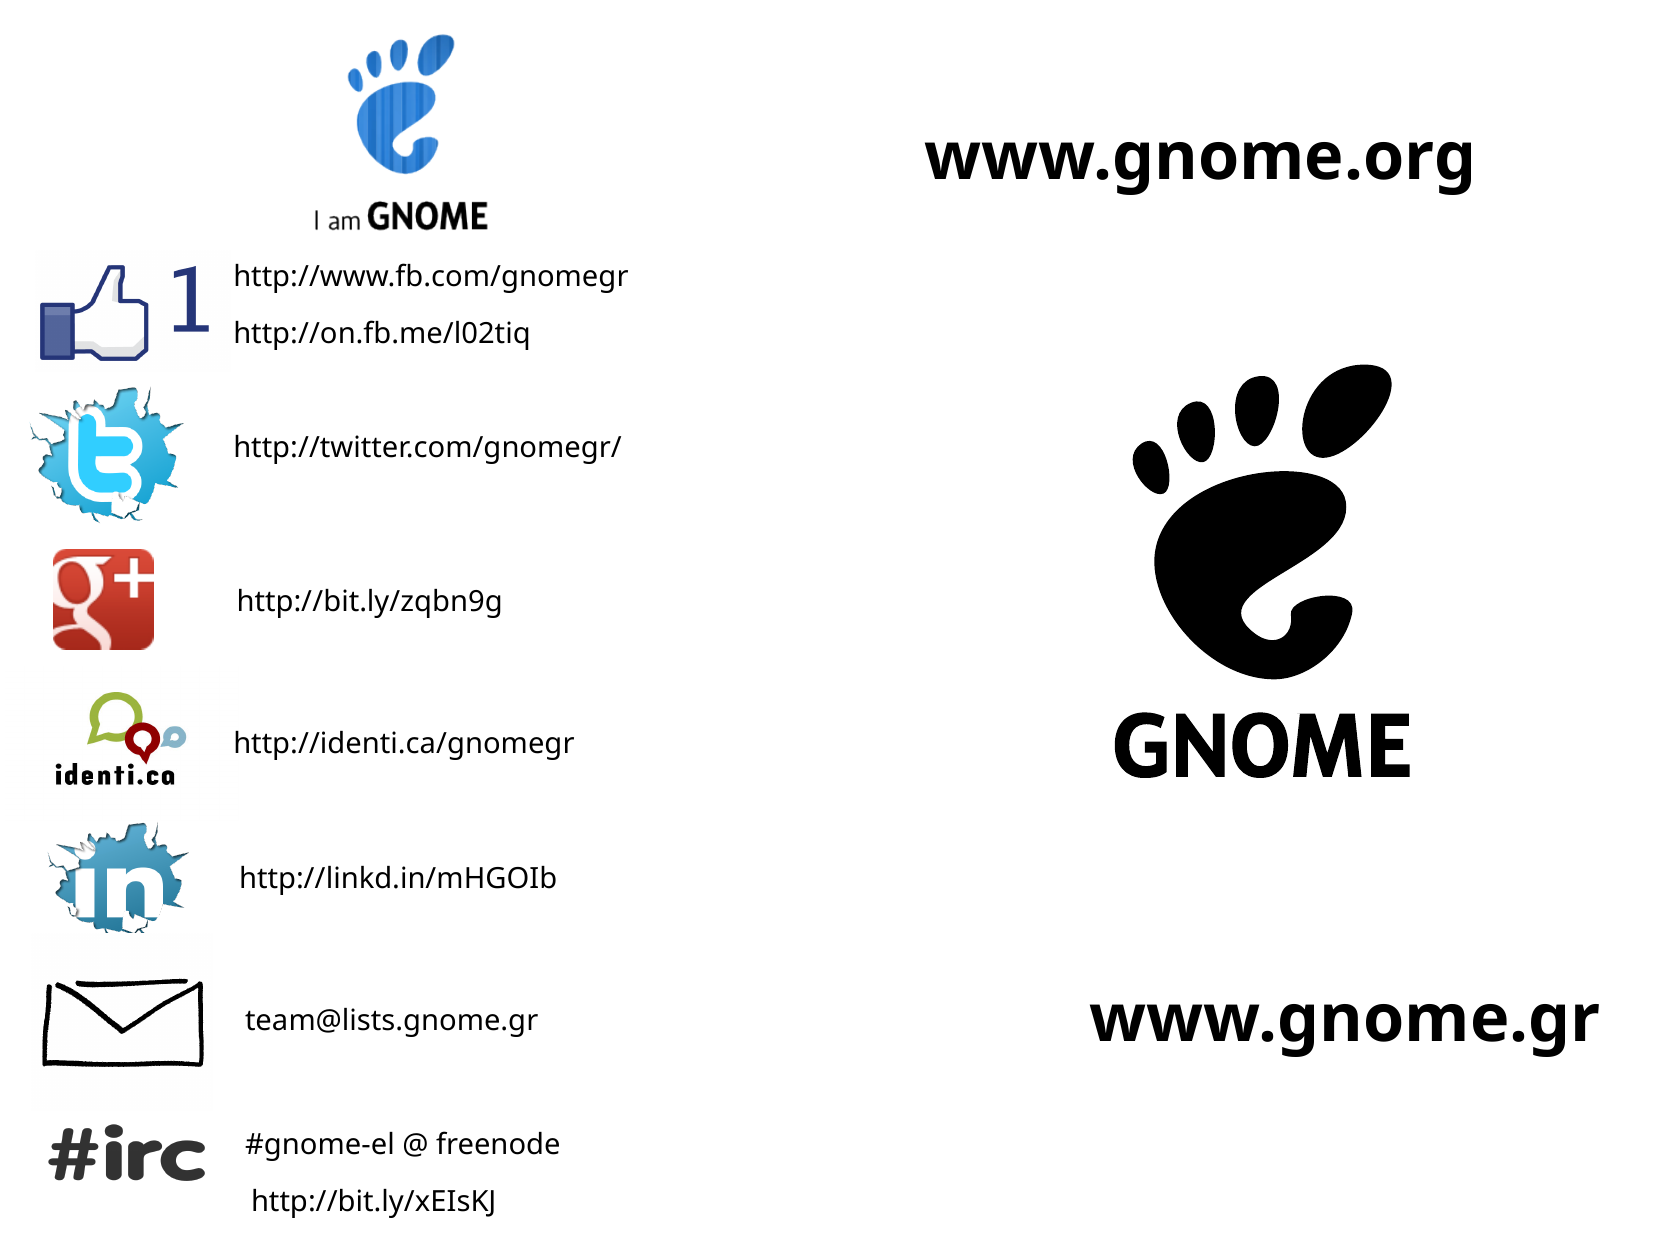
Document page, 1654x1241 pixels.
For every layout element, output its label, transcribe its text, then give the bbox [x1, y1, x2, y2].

text_box www.gnome.gr [1074, 962, 1654, 1087]
text_box www.gnome.org [909, 100, 1547, 225]
picture [5, 666, 239, 1217]
picture [286, 11, 514, 248]
text_box #gnome-el @ freenode [230, 1116, 638, 1179]
text_box http://bit.ly/zqbn9g [221, 572, 586, 635]
picture [35, 250, 231, 373]
text_box http://twitter.com/gnomegr/ [218, 419, 736, 482]
picture [53, 549, 154, 650]
text_box http://bit.ly/xEIsKJ [236, 1172, 603, 1236]
text_box http://linkd.in/mHGOIb [224, 850, 633, 913]
picture [1098, 348, 1470, 795]
text_box http://on.fb.me/l02tiq [218, 304, 633, 367]
text_box http://www.fb.com/gnomegr [218, 248, 720, 311]
text_box team@lists.gnome.gr [230, 992, 584, 1055]
text_box http://identi.ca/gnomegr [218, 714, 667, 777]
picture [29, 377, 184, 532]
